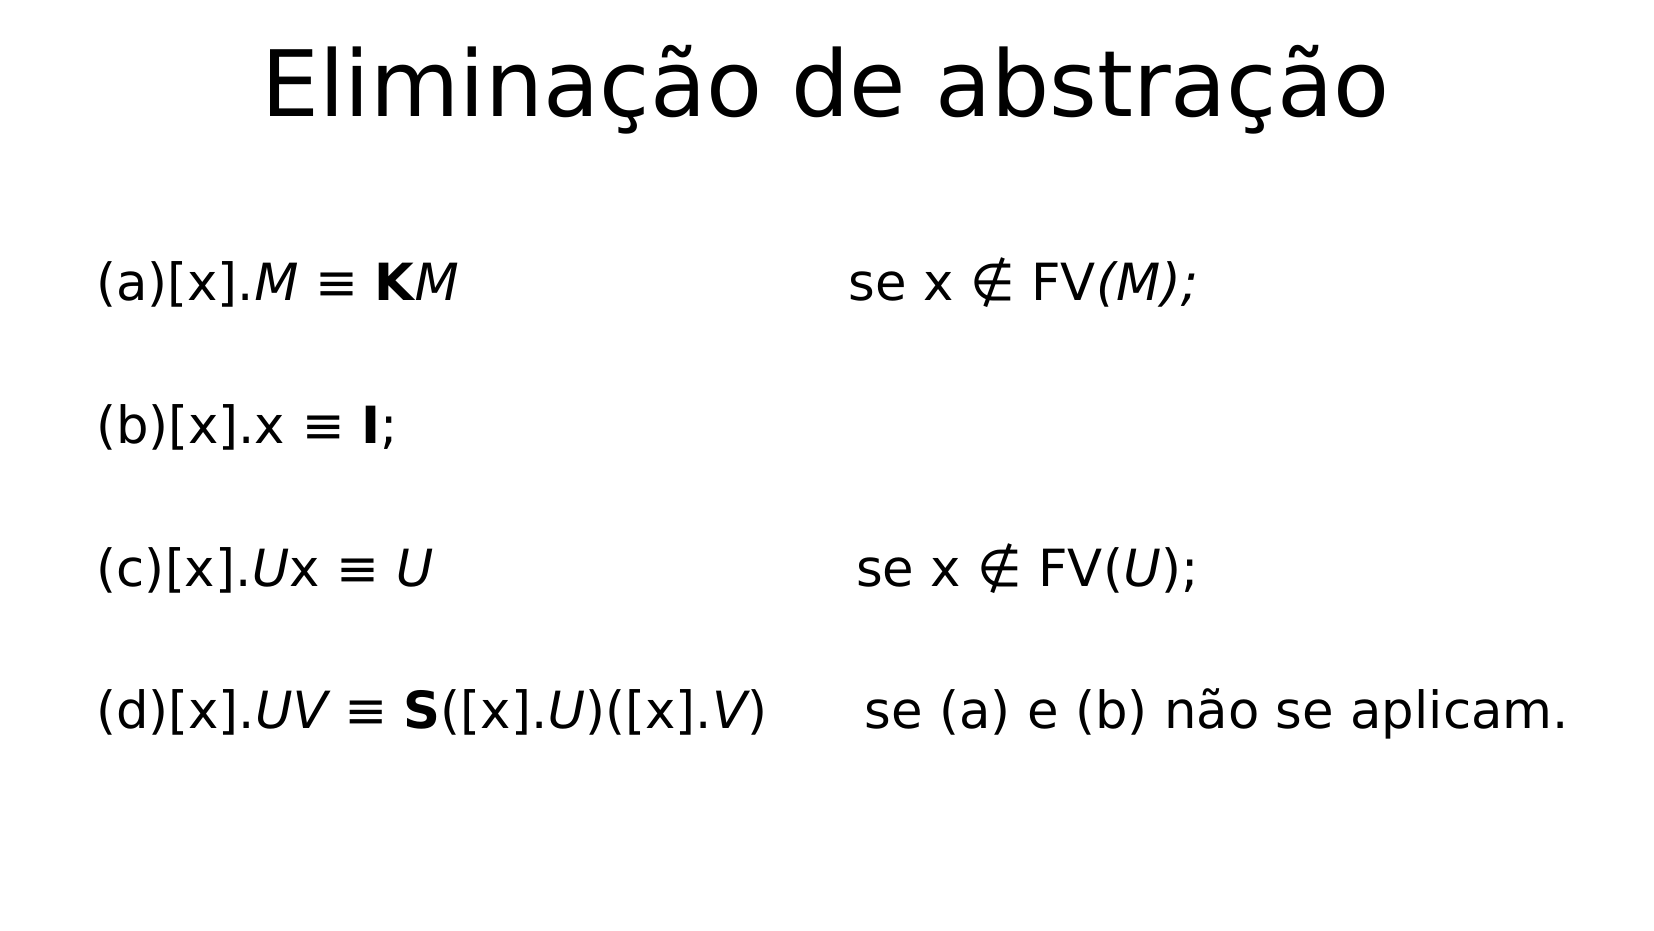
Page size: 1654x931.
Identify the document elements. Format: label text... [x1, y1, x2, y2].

list [x].M ≡ KM se x ∉ FV(M); [x].x ≡ I; [x].Ux ≡ U se x ∉ FV(U); [x].UV ≡ S([x].U)([x].V) se (a) e (b) não se aplicam. [82, 253, 1571, 793]
title Eliminação de abstração [82, 31, 1571, 246]
